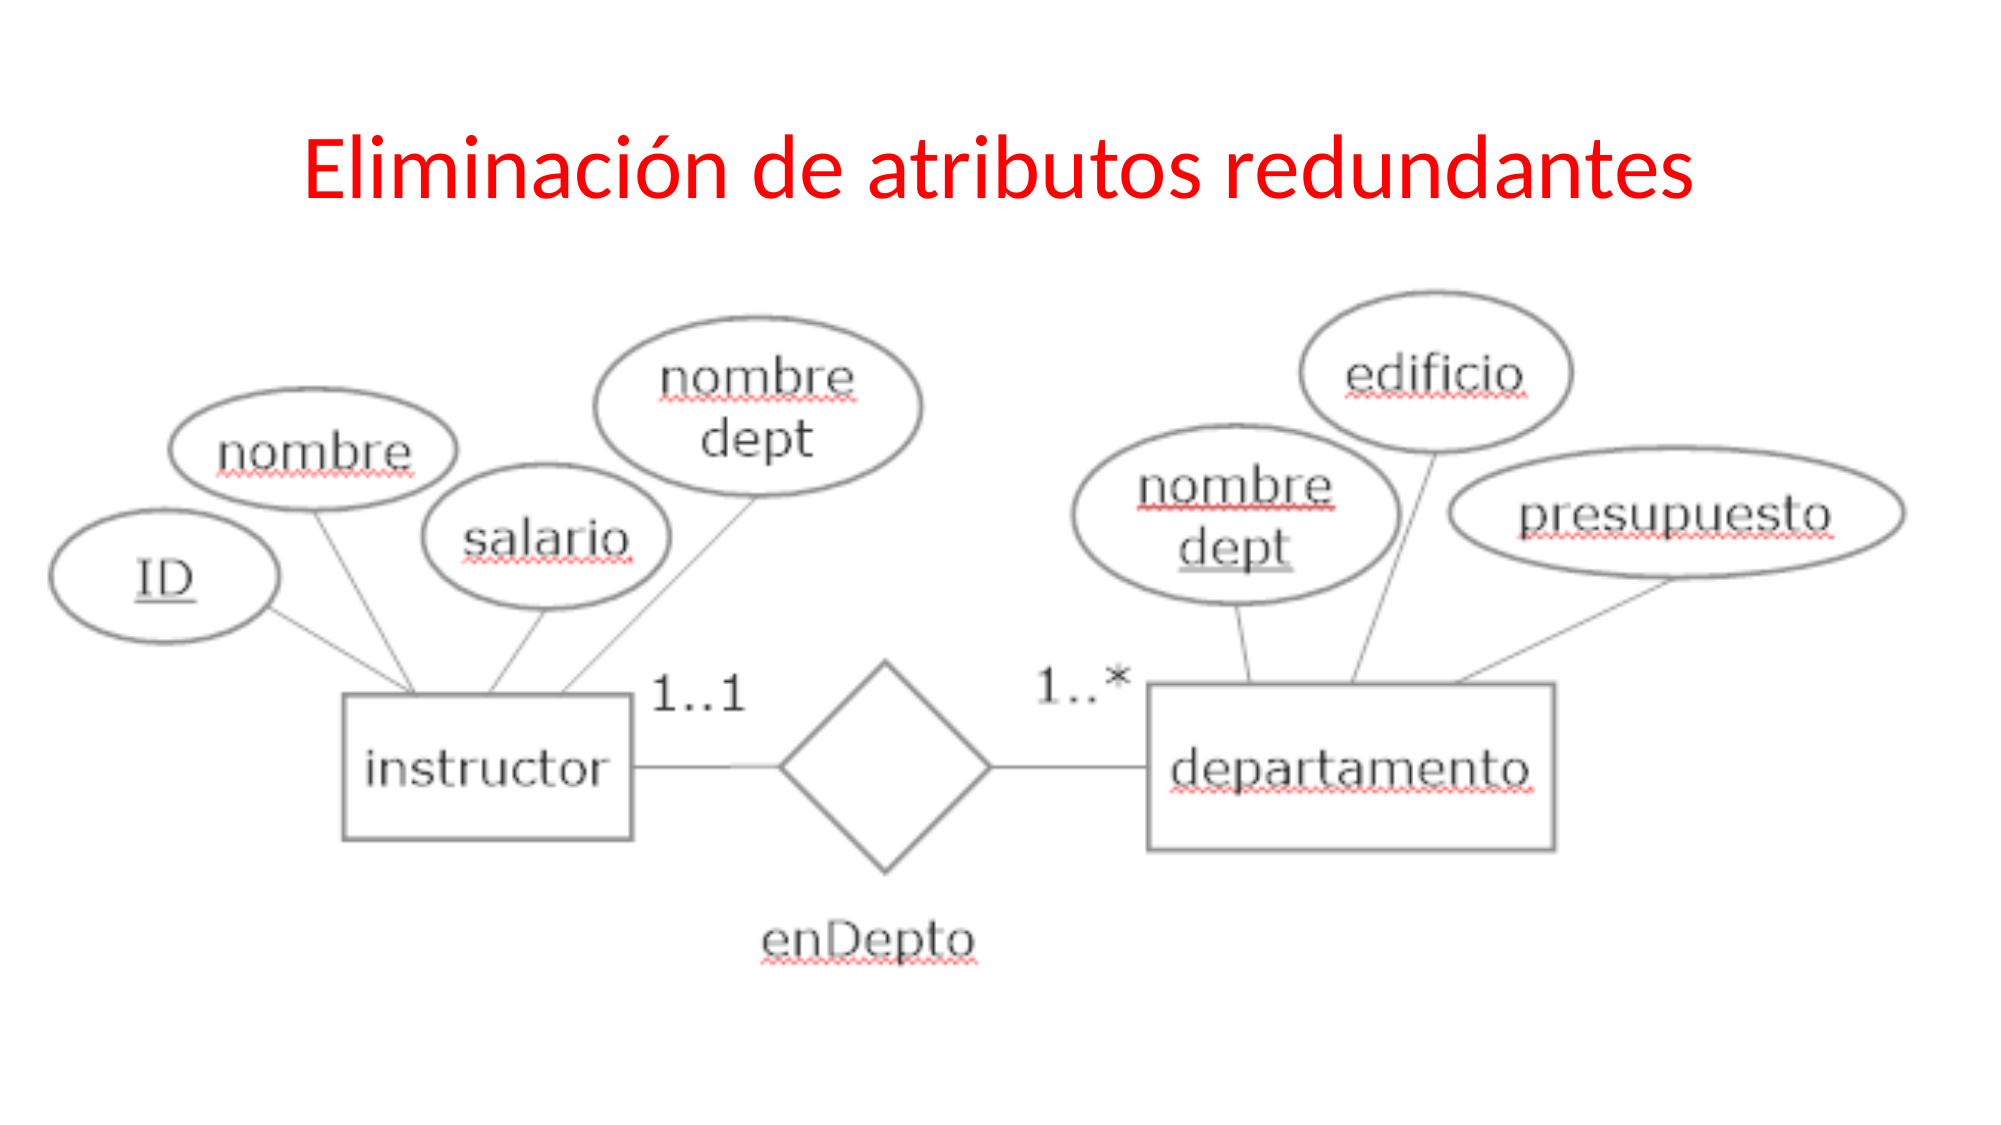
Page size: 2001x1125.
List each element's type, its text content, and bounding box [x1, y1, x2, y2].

picture [46, 277, 1933, 990]
title Eliminación de atributos redundantes [137, 59, 1863, 277]
